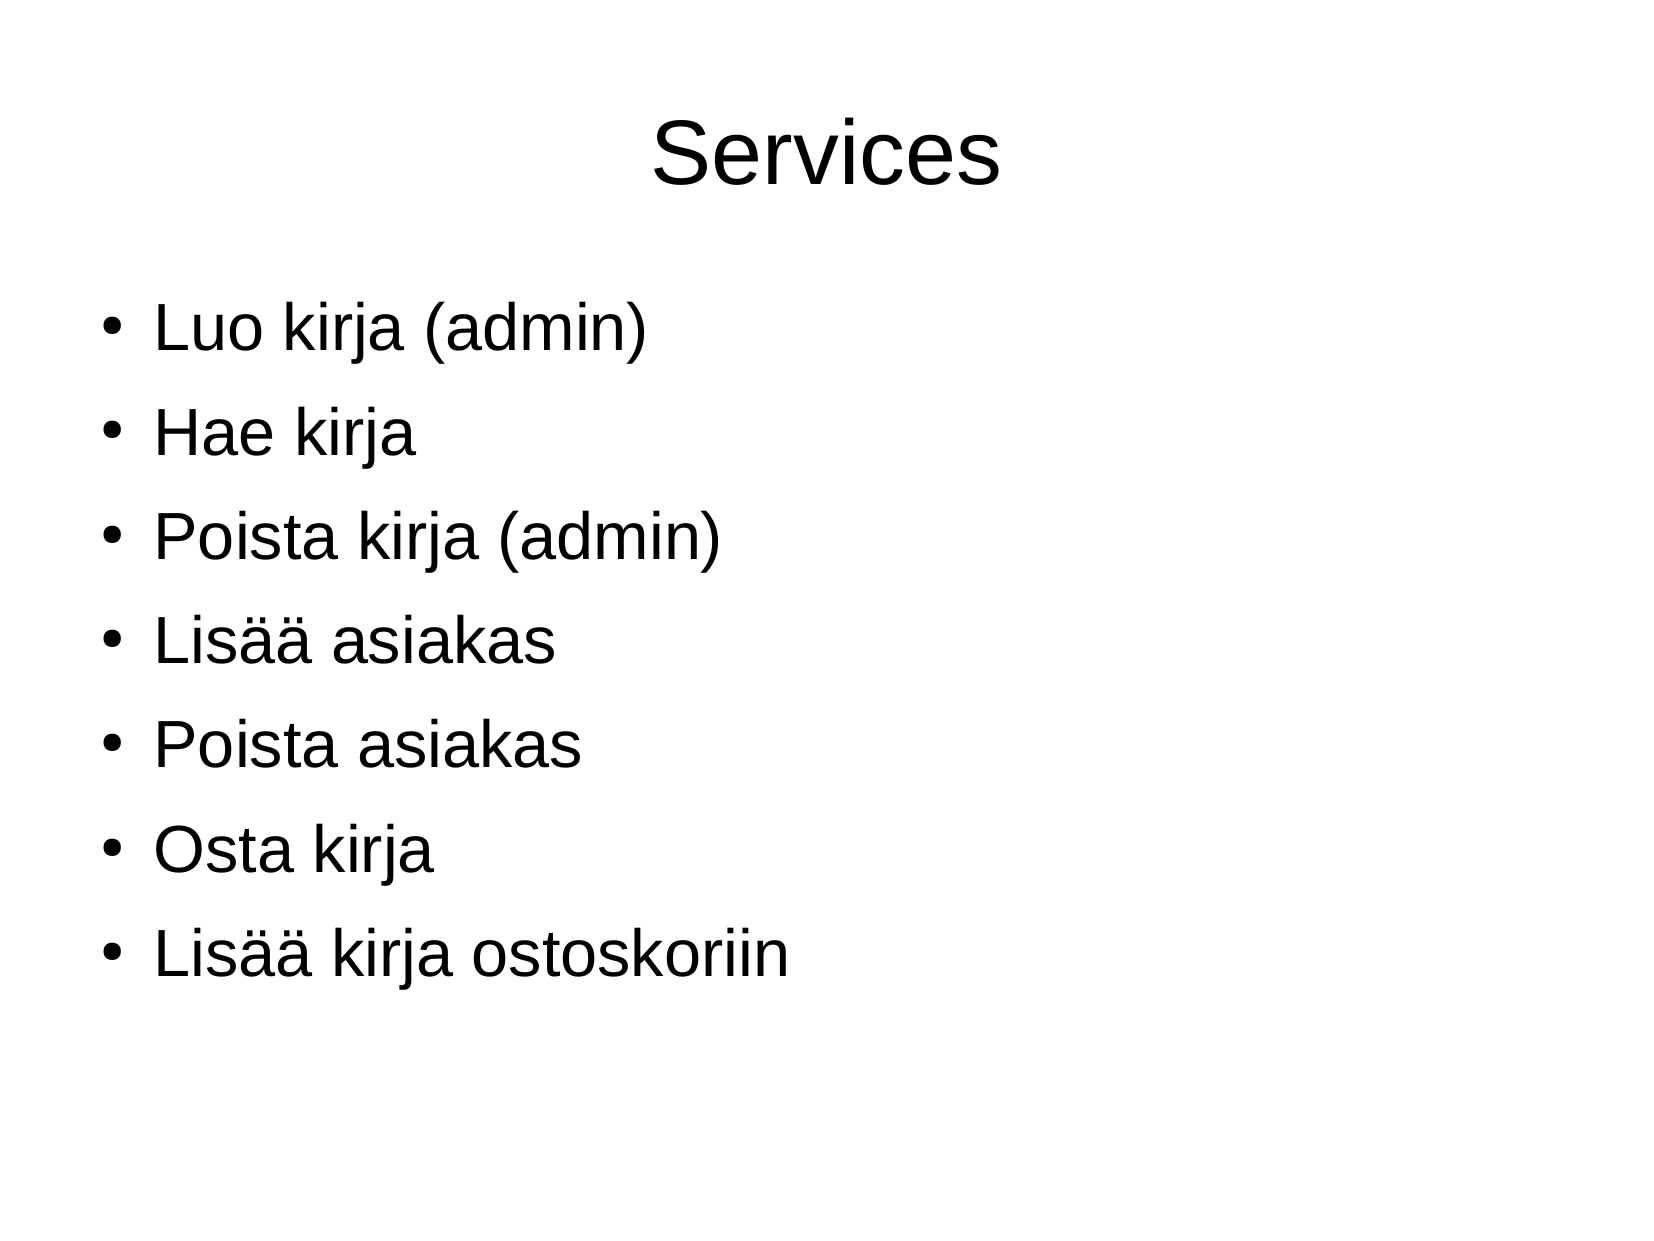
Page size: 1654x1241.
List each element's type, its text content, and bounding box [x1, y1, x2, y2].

list Luo kirja (admin) Hae kirja Poista kirja (admin) Lisää asiakas Poista asiakas Osta kirja Lisää kirja ostoskoriin [82, 290, 1571, 1010]
title Services [82, 49, 1571, 257]
